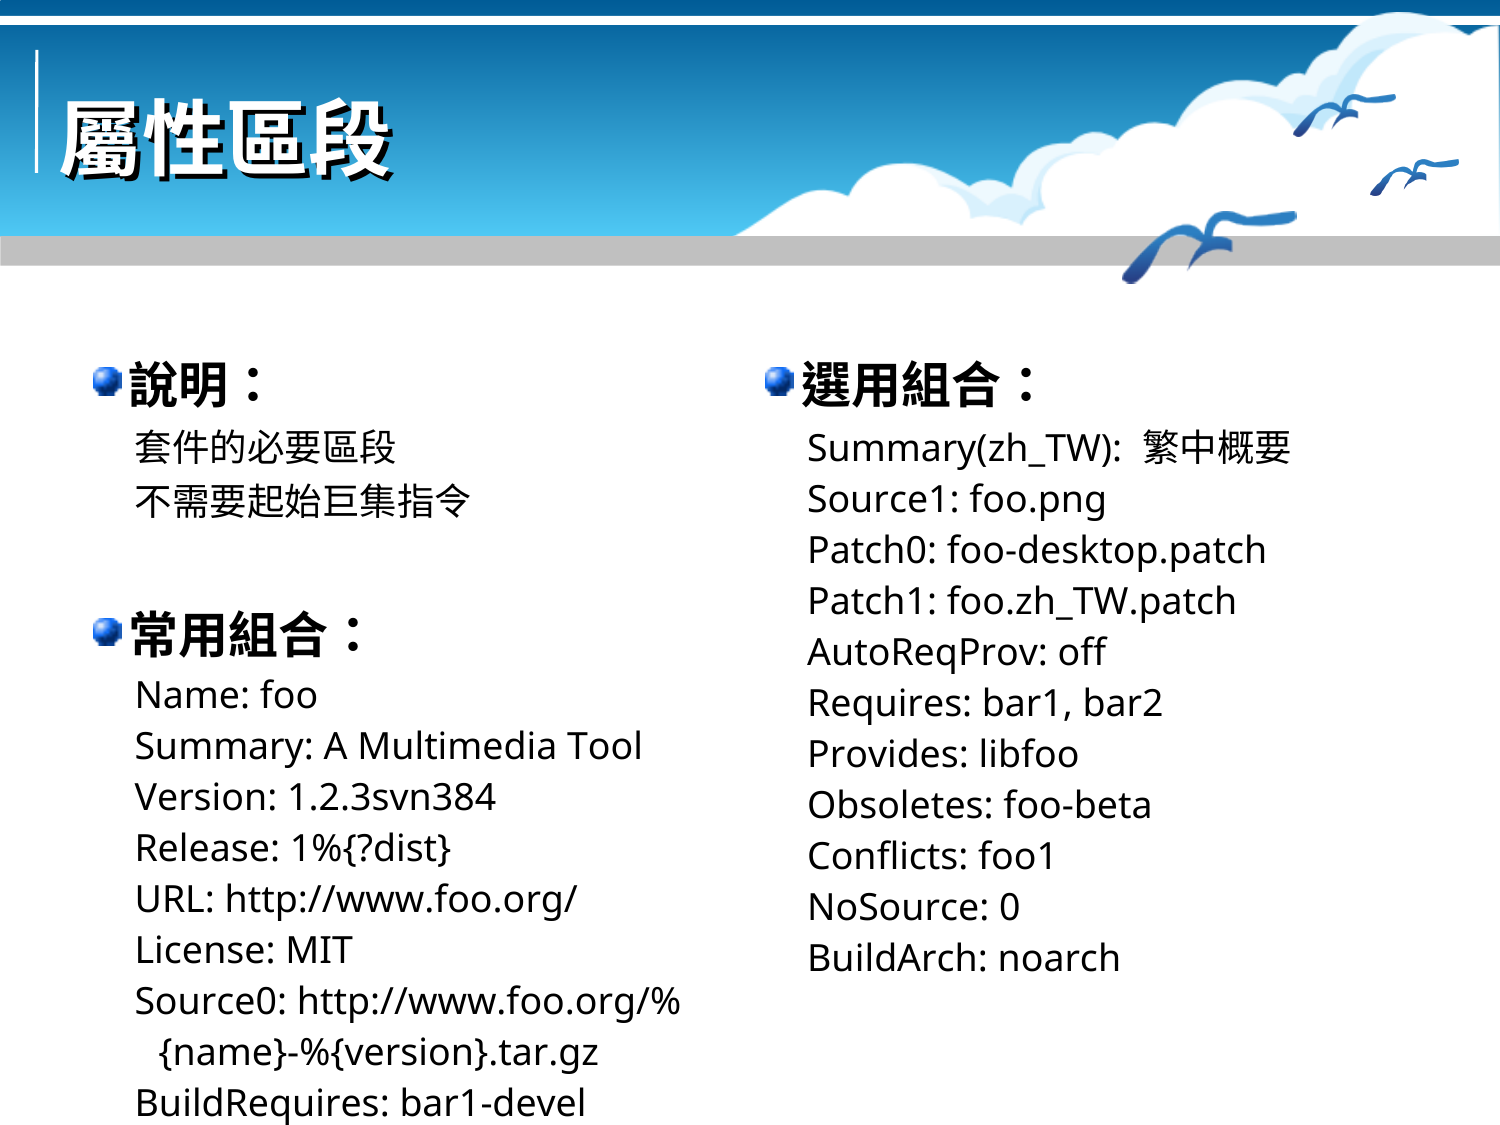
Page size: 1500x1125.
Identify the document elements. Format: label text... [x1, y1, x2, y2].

list 選用組合： Summary(zh_TW): 繁中概要 Source1: foo.png Patch0: foo-desktop.patch Patch1: foo.zh_TW.patch AutoReqProv: off Requires: bar1, bar2 Provides: libfoo Obsoletes: foo-beta Conflicts: foo1 NoSource: 0 BuildArch: noarch [765, 309, 1449, 1045]
title 屬性區段 [59, 86, 1465, 186]
picture [730, 12, 1500, 284]
list 說明： 套件的必要區段 不需要起始巨集指令 常用組合： Name: foo Summary: A Multimedia Tool Version: 1.2.3svn384 Release: 1%{?dist} URL: http://www.foo.org/ License: MIT Source0: http://www.foo.org/%{name}-%{version}.tar.gz BuildRequires: bar1-devel BuildRequires: desktop-file-utils [93, 309, 761, 1060]
